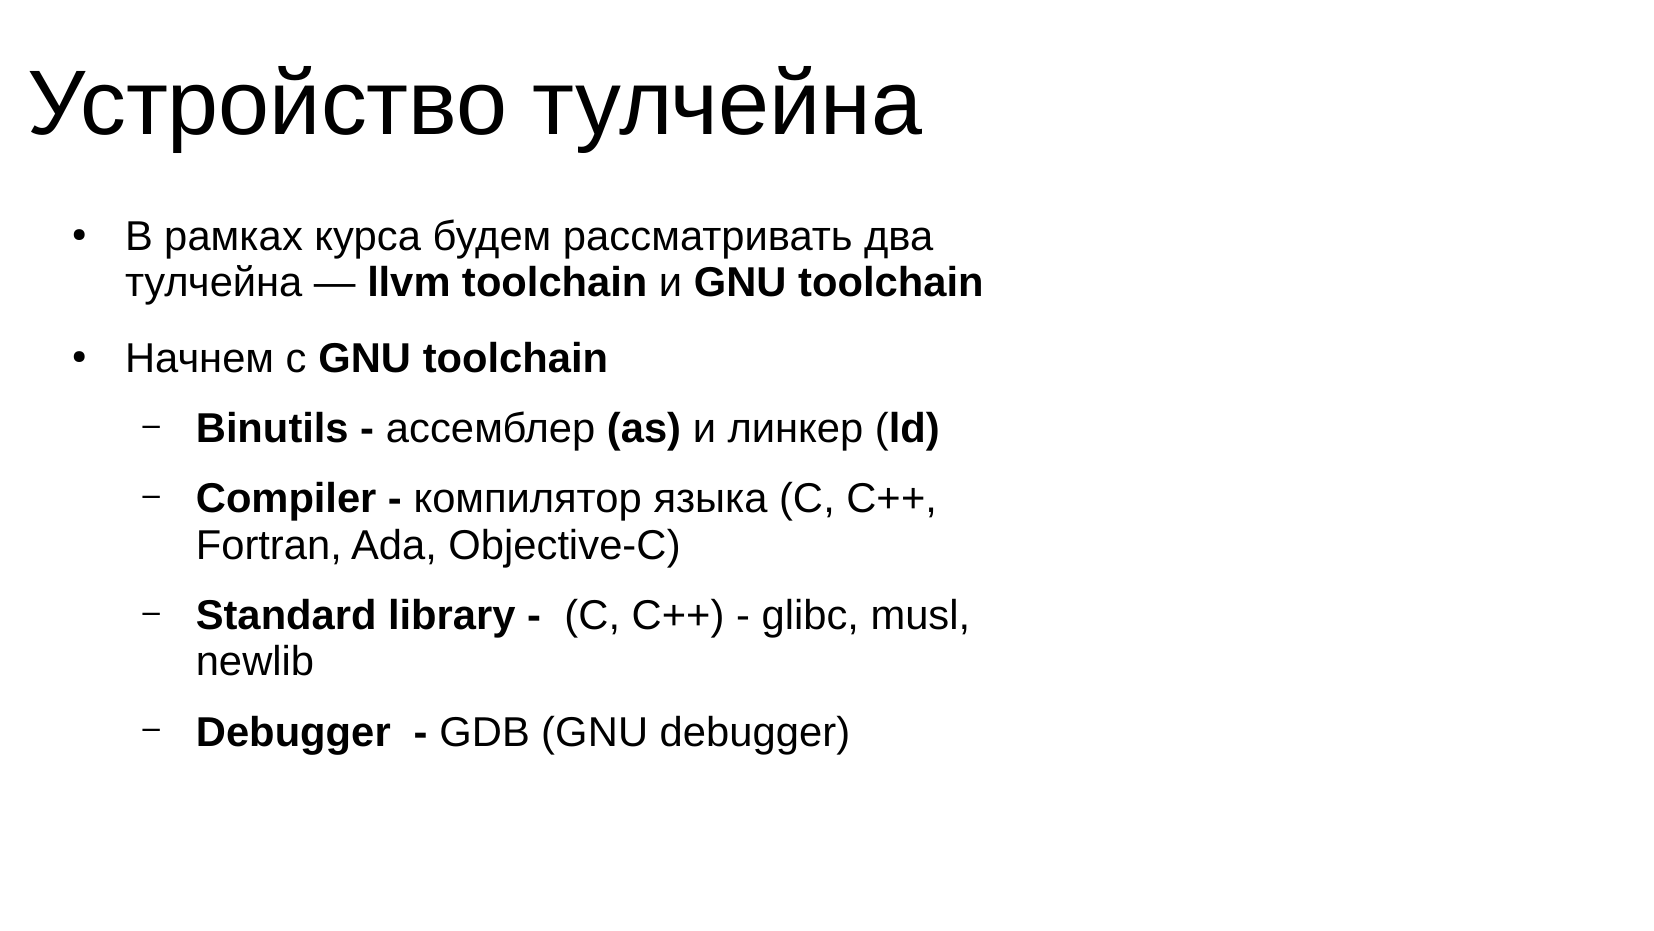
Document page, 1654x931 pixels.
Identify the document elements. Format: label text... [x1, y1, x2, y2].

title Устройство тулчейна [27, 25, 1517, 181]
list В рамках курса будем рассматривать два тулчейна — llvm toolchain и GNU toolchain Начнем с GNU toolchain Binutils - ассемблер (as) и линкер (ld) Compiler - компилятор языка (C, C++, Fortran, Ada, Objective-C) Standard library - (C, C++) - glibc, musl, newlib Debugger - GDB (GNU debugger) [54, 212, 1063, 857]
